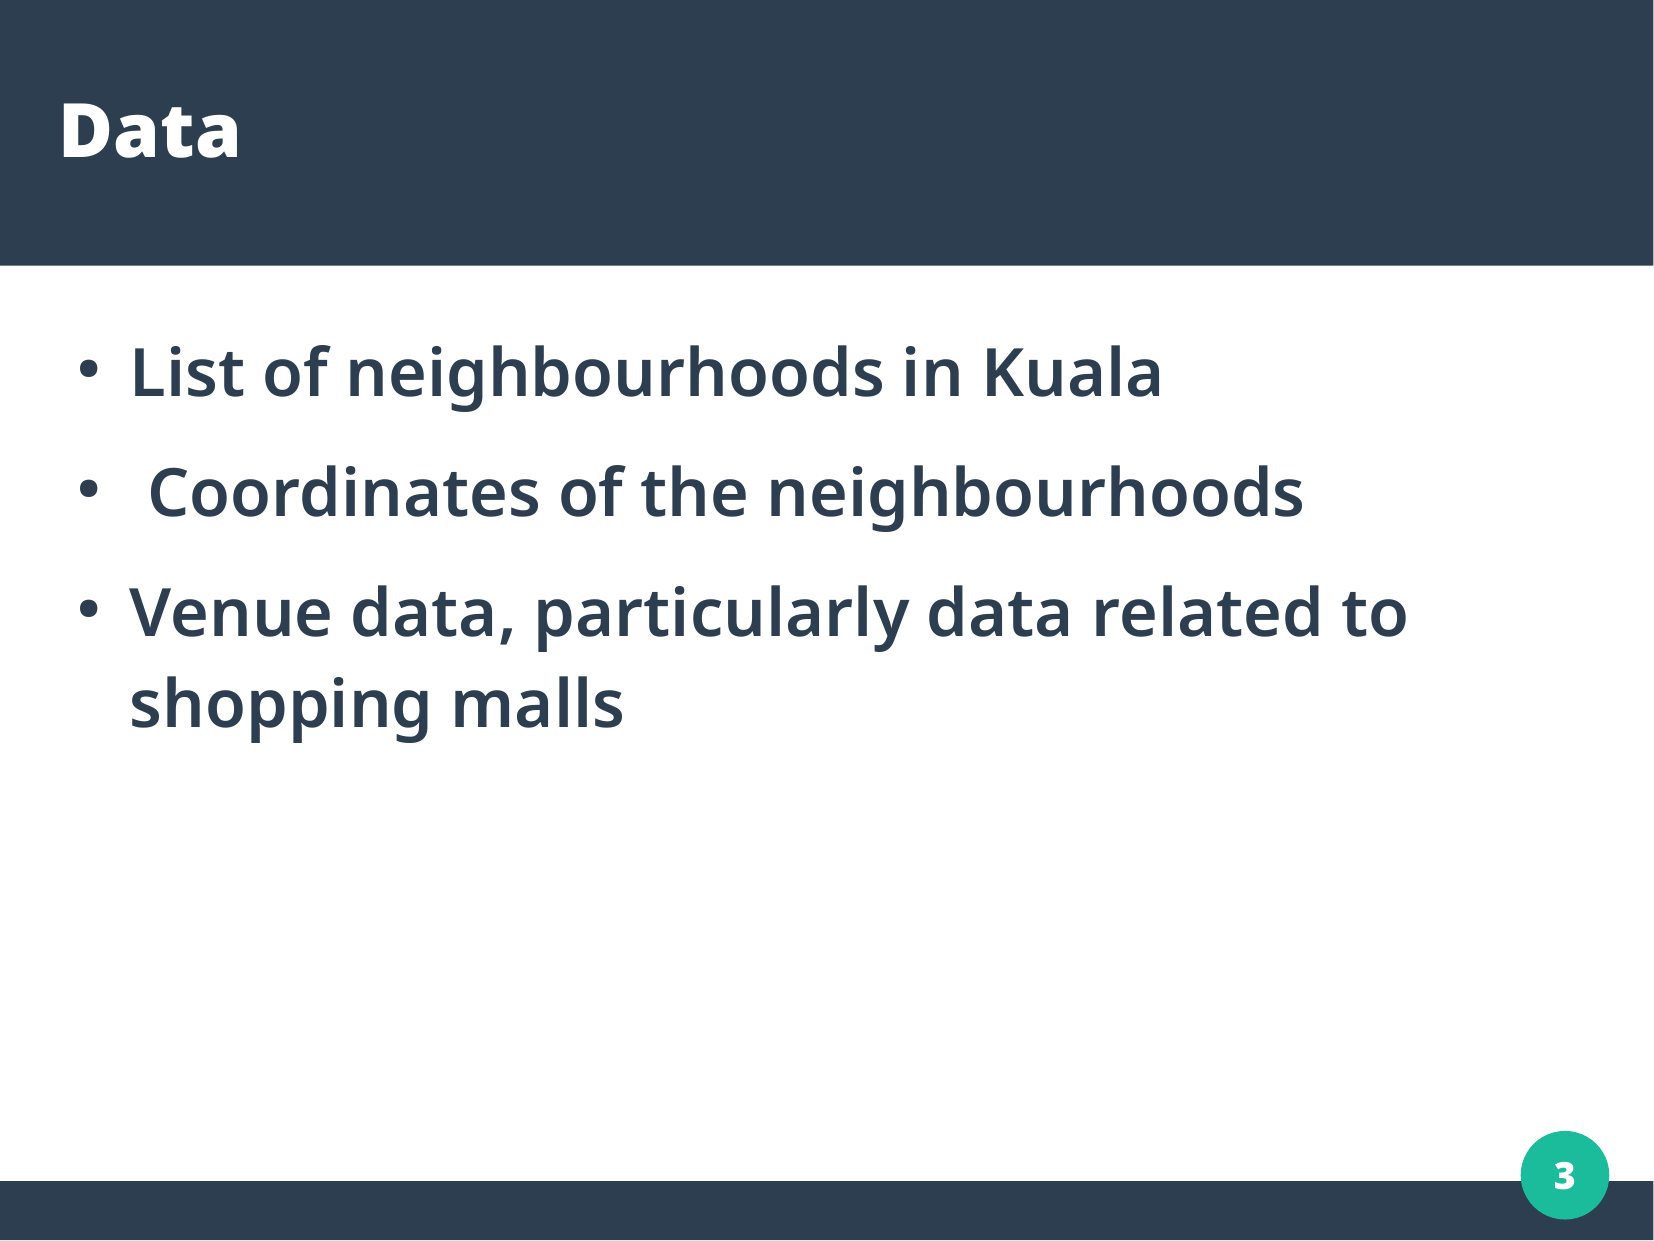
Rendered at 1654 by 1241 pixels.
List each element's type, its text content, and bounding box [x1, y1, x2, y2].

title Data [59, 49, 1595, 207]
list List of neighbourhoods in Kuala Coordinates of the neighbourhoods Venue data, particularly data related to shopping malls [59, 324, 1595, 1152]
